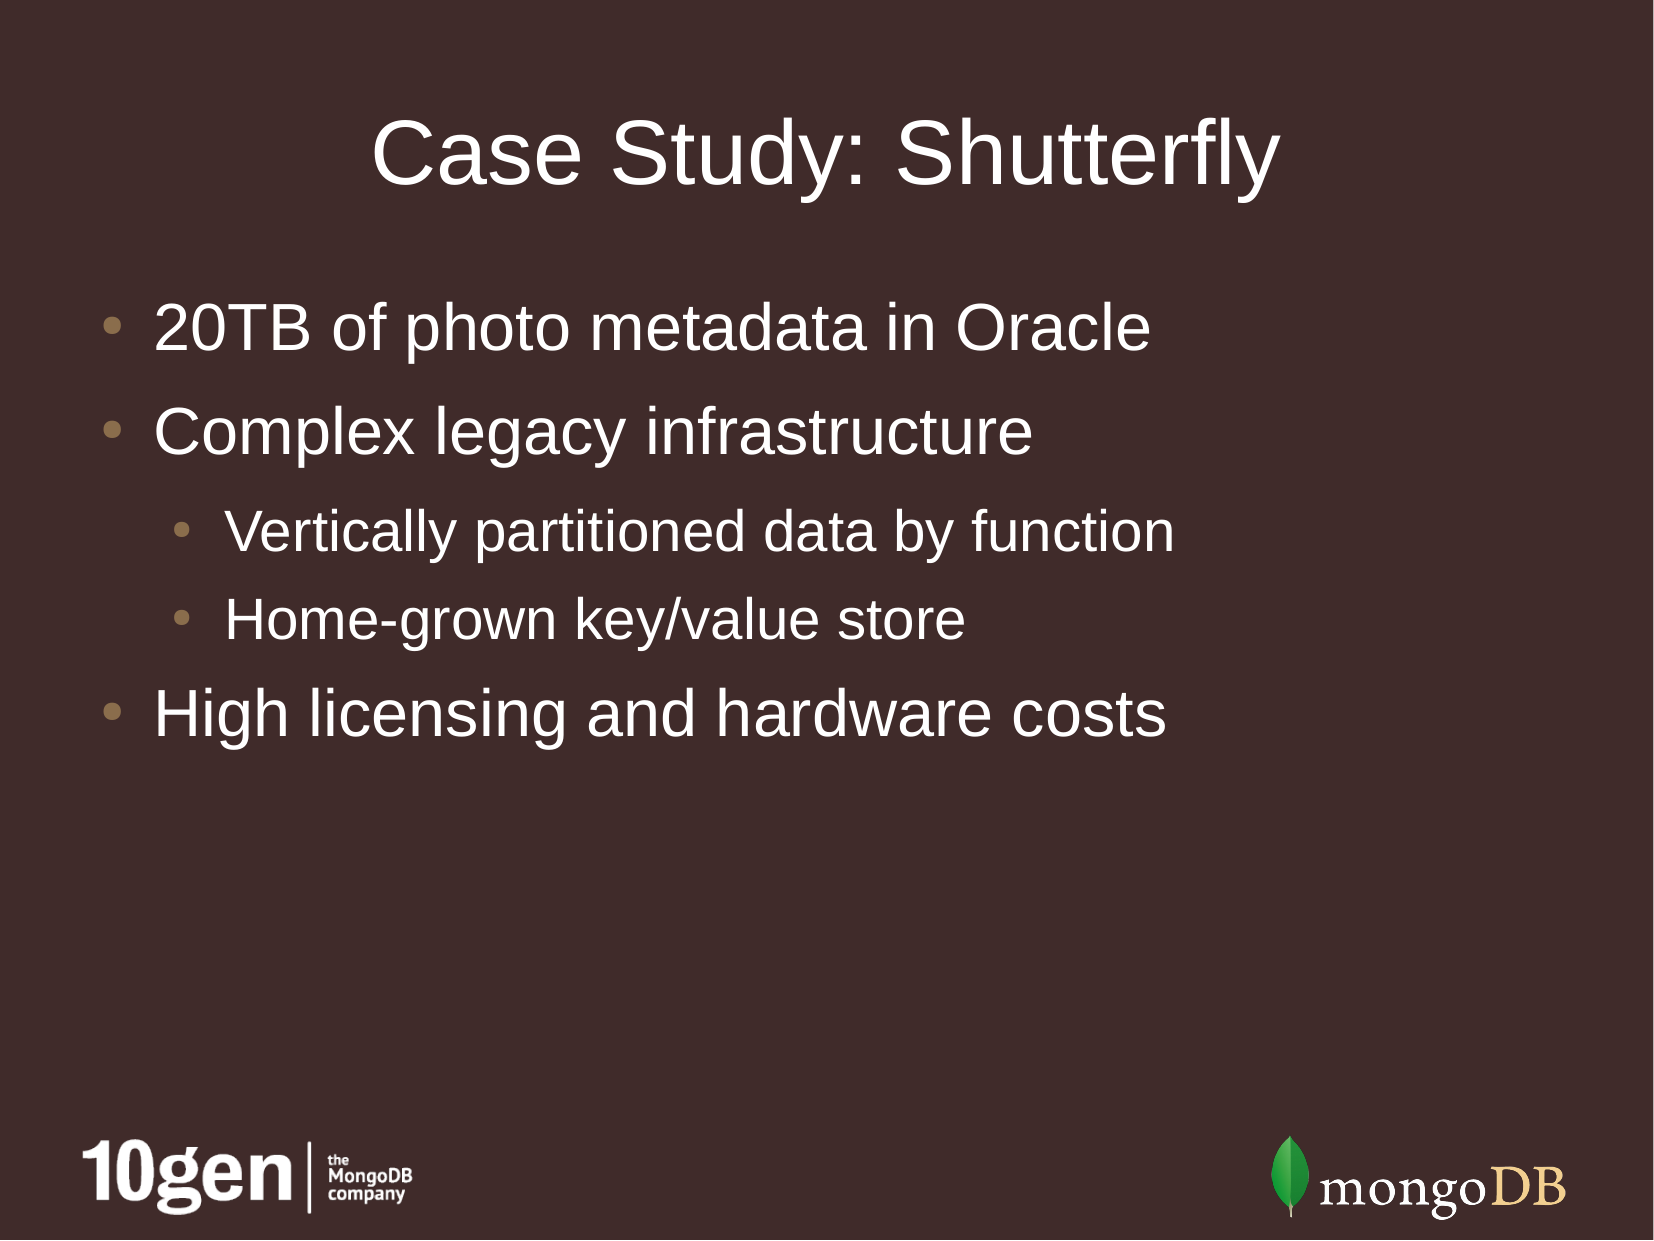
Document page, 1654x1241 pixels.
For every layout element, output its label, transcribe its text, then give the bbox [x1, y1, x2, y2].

picture [82, 1139, 413, 1215]
list 20TB of photo metadata in Oracle Complex legacy infrastructure Vertically partitioned data by function Home-grown key/value store High licensing and hardware costs [82, 290, 1571, 1010]
title Case Study: Shutterfly [82, 49, 1571, 257]
picture [1260, 1124, 1576, 1230]
